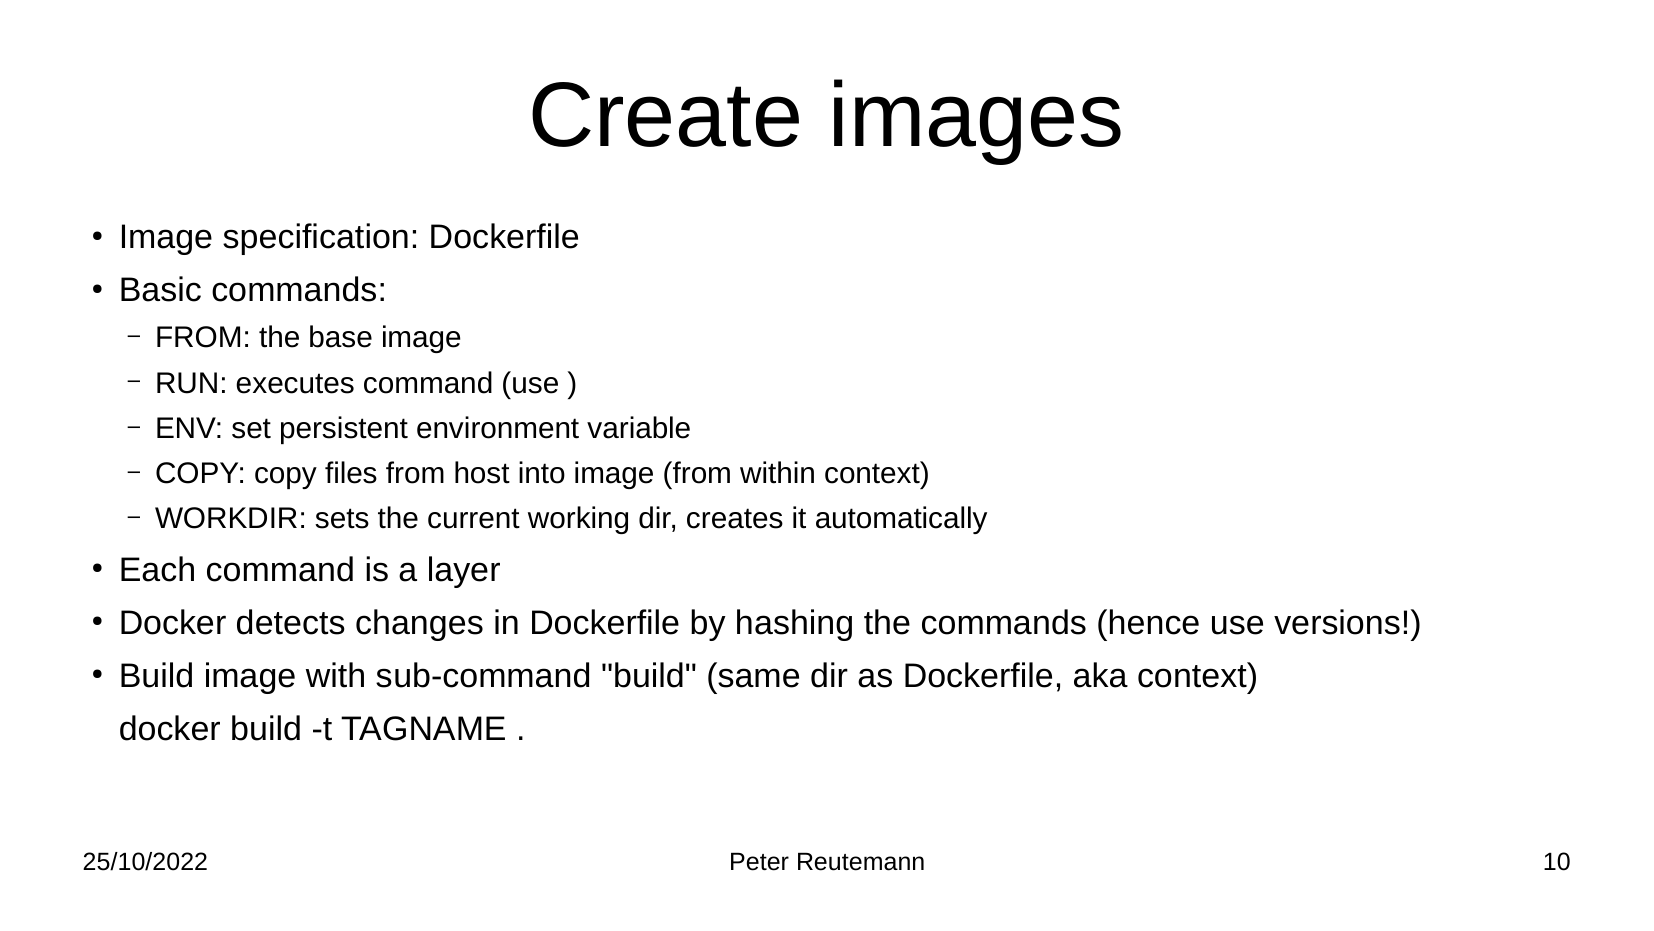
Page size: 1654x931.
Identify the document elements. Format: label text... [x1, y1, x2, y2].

title Create images [82, 37, 1571, 193]
list Image specification: Dockerfile Basic commands: FROM: the base image RUN: executes command (use ) ENV: set persistent environment variable COPY: copy files from host into image (from within context) WORKDIR: sets the current working dir, creates it automatically Each command is a layer Docker detects changes in Dockerfile by hashing the commands (hence use versions!) Build image with sub-command "build" (same dir as Dockerfile, aka context) docker build -t TAGNAME . [82, 217, 1571, 758]
